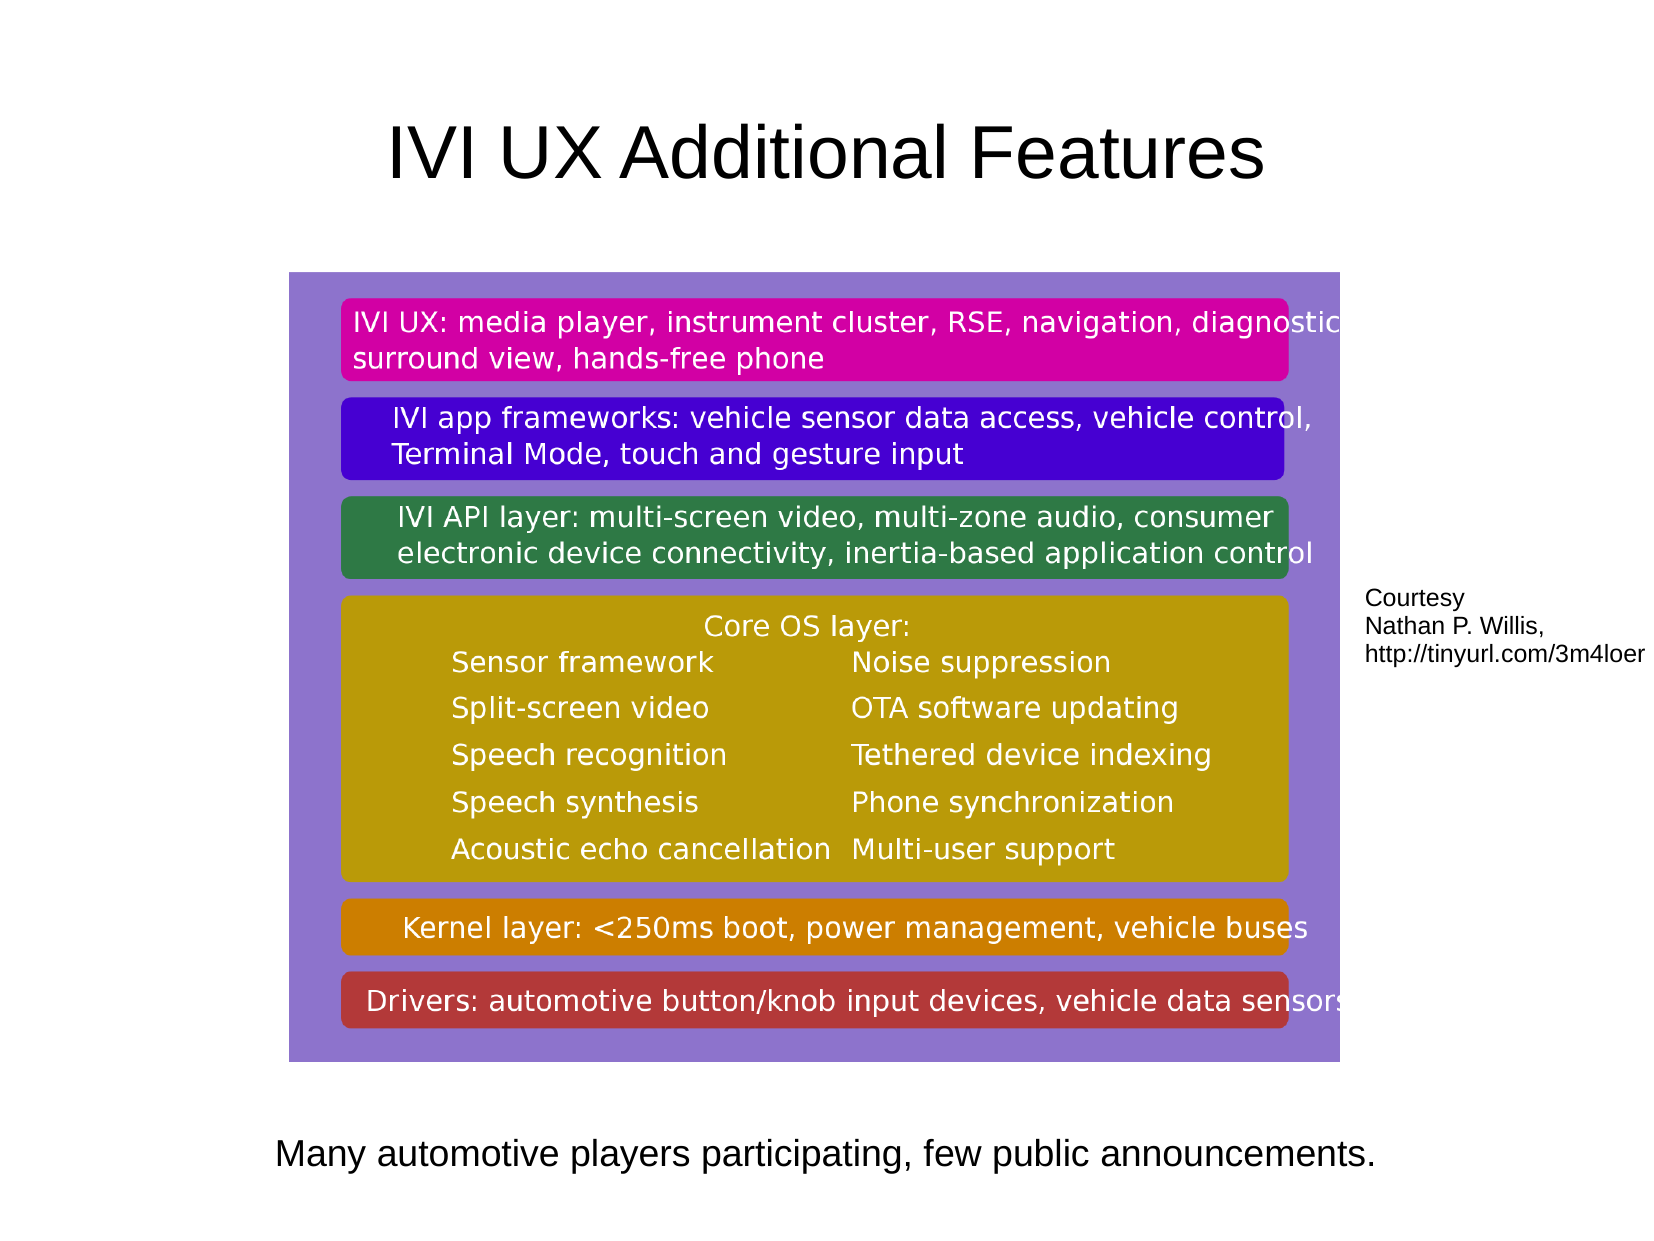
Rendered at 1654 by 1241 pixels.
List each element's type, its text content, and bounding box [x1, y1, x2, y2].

title IVI UX Additional Features [82, 49, 1571, 257]
text_box Courtesy Nathan P. Willis, http://tinyurl.com/3m4loer [1350, 576, 1654, 676]
text_box Many automotive players participating, few public announcements. [260, 1125, 1394, 1182]
picture [289, 272, 1340, 1062]
